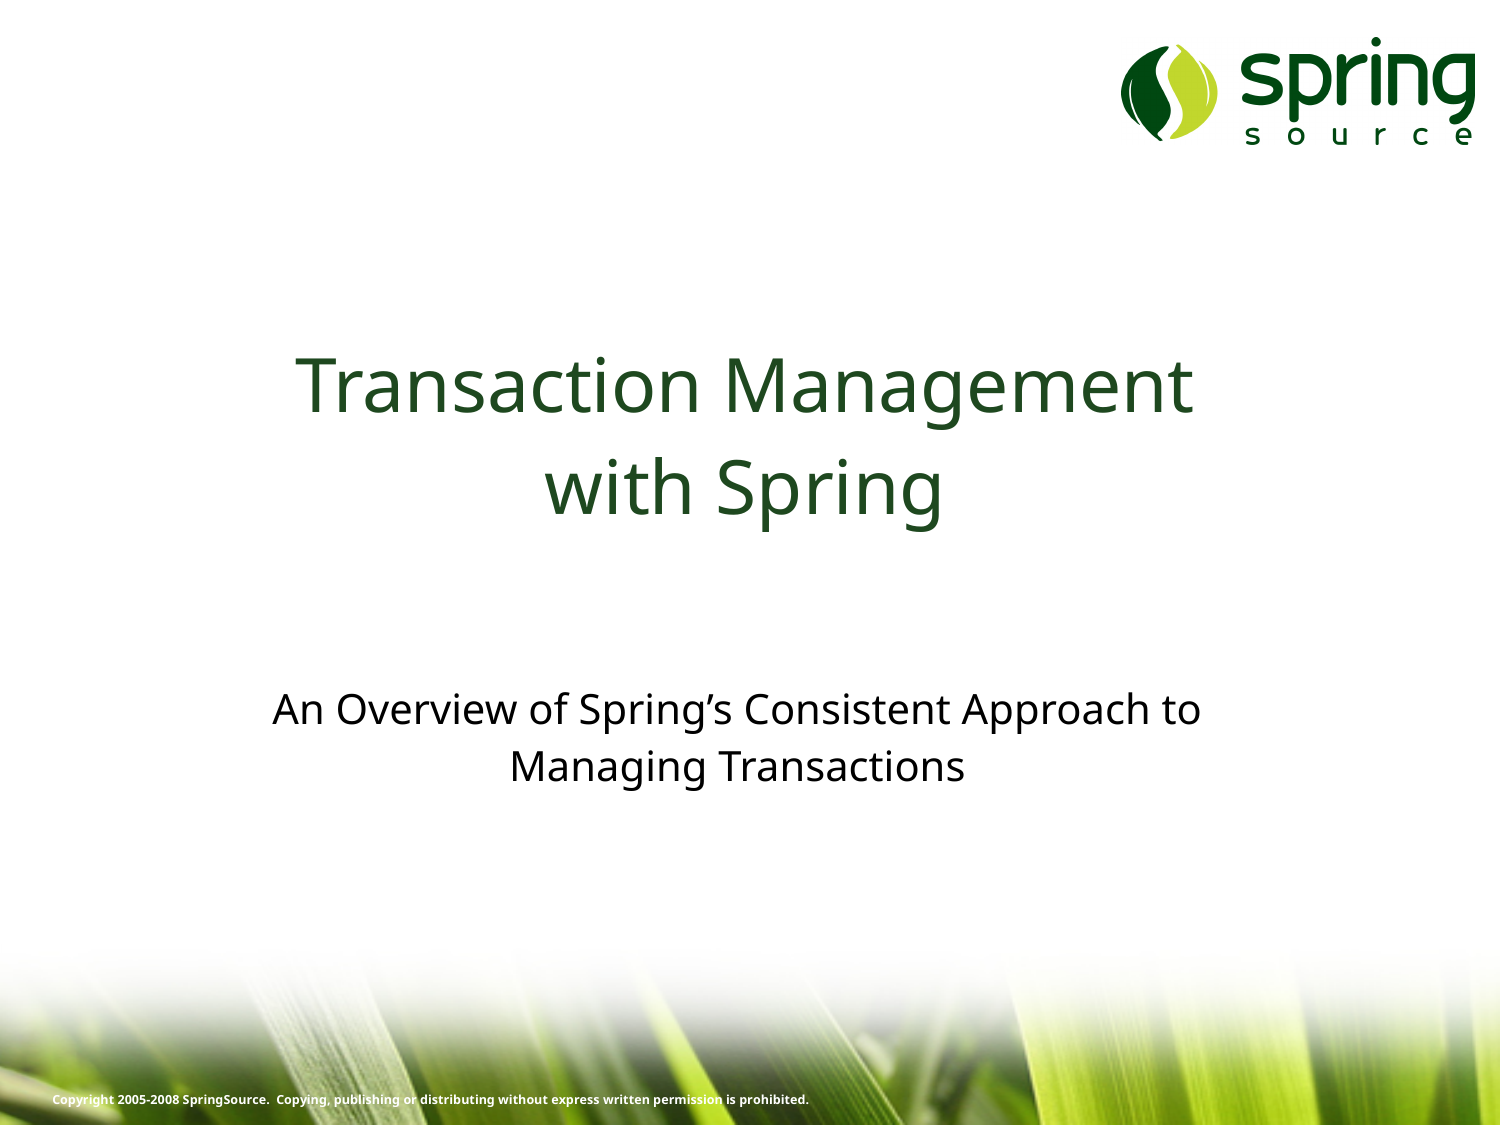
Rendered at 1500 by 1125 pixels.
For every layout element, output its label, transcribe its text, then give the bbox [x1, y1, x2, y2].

picture [0, 944, 1500, 1125]
title Transaction Management with Spring [107, 335, 1383, 534]
subtitle An Overview of Spring’s Consistent Approach to Managing Transactions [212, 537, 1263, 826]
picture [1121, 37, 1475, 145]
